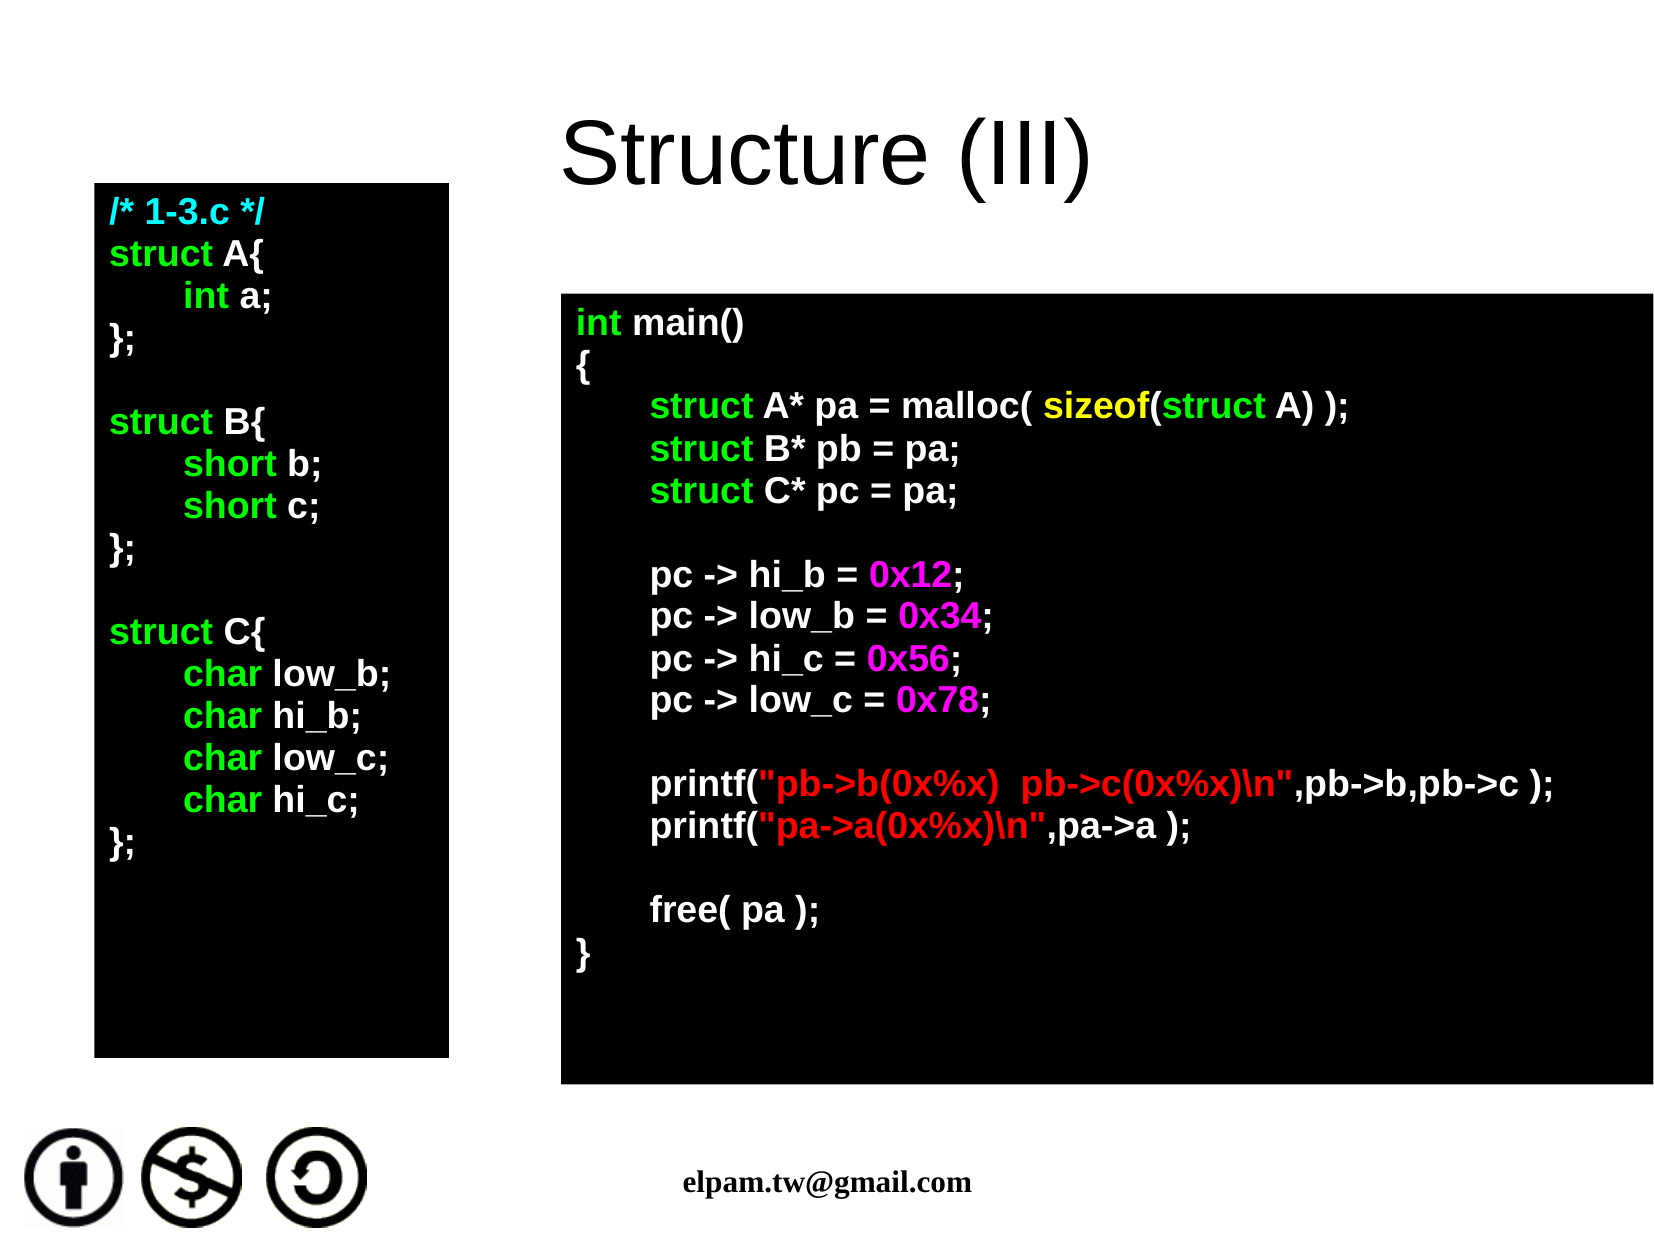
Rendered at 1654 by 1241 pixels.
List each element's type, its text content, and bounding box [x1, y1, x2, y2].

picture [266, 1127, 367, 1228]
text_box int main() { struct A* pa = malloc( sizeof(struct A) ); struct B* pb = pa; struct C* pc = pa; pc -> hi_b = 0x12; pc -> low_b = 0x34; pc -> hi_c = 0x56; pc -> low_c = 0x78; printf("pb->b(0x%x) pb->c(0x%x)\n",pb->b,pb->c ); printf("pa->a(0x%x)\n",pa->a ); free( pa ); } [561, 293, 1654, 1085]
list Casting [82, 290, 798, 1094]
title Structure (III) [82, 56, 1571, 250]
text_box /* 1-3.c */ struct A{ int a; }; struct B{ short b; short c; }; struct C{ char low_b; char hi_b; char low_c; char hi_c; }; [94, 183, 449, 1058]
picture [141, 1127, 242, 1228]
picture [23, 1127, 124, 1228]
